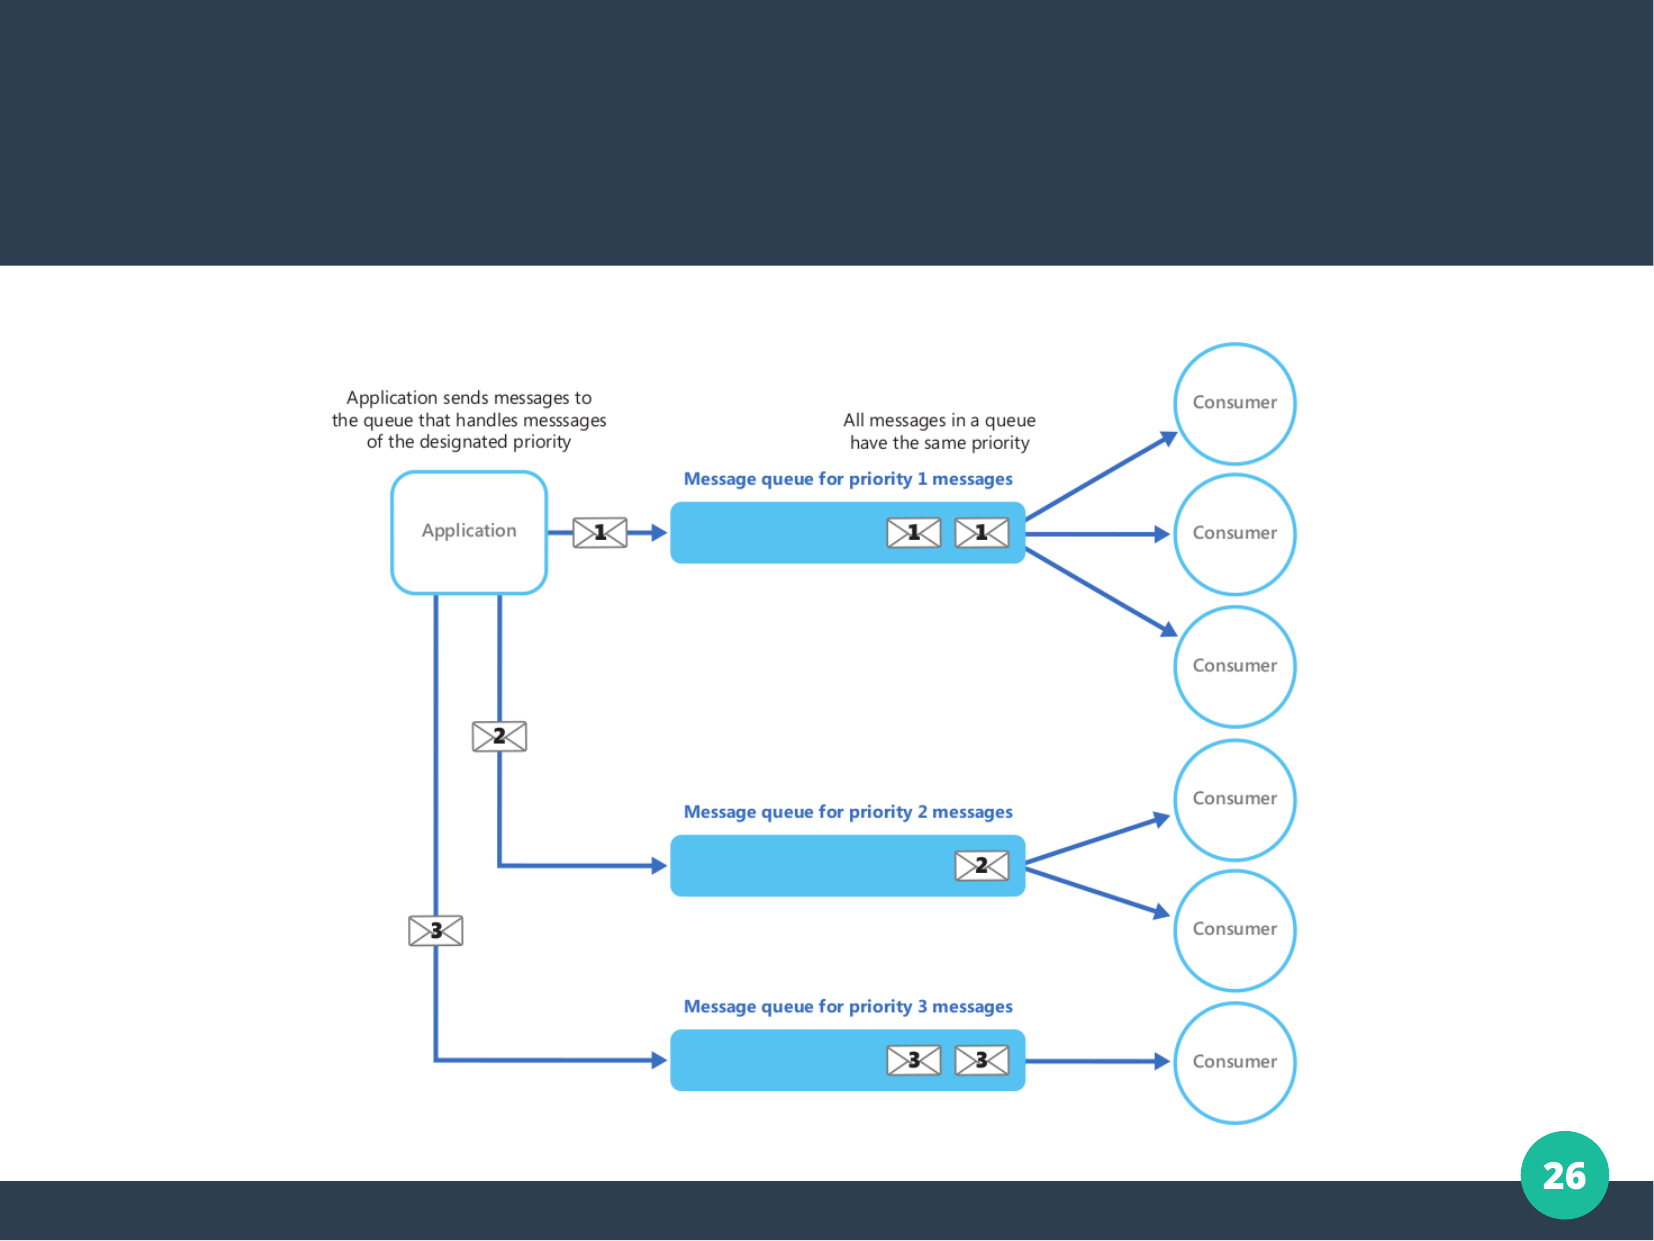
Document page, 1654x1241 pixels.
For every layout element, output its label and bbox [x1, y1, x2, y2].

picture [269, 324, 1384, 1152]
